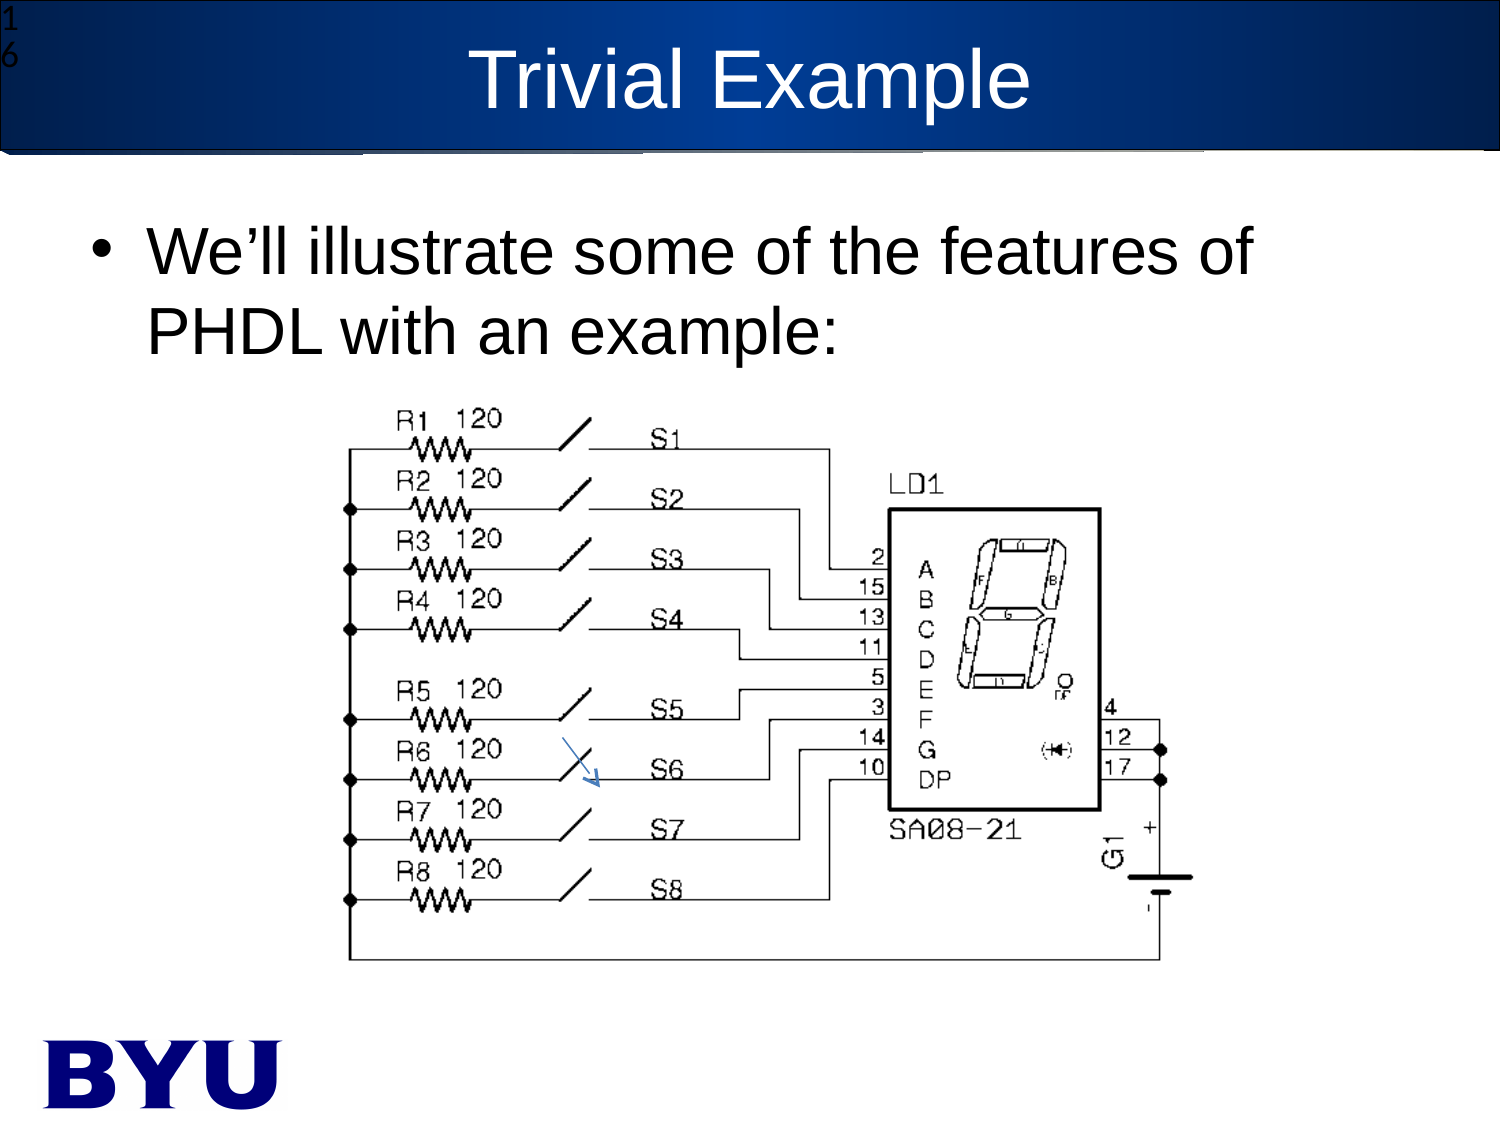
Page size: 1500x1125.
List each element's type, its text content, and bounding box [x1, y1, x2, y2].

list We’ll illustrate some of the features of PHDL with an example: [75, 200, 1425, 1013]
picture [323, 390, 1200, 988]
picture [37, 1039, 288, 1111]
title Trivial Example [75, 0, 1425, 150]
